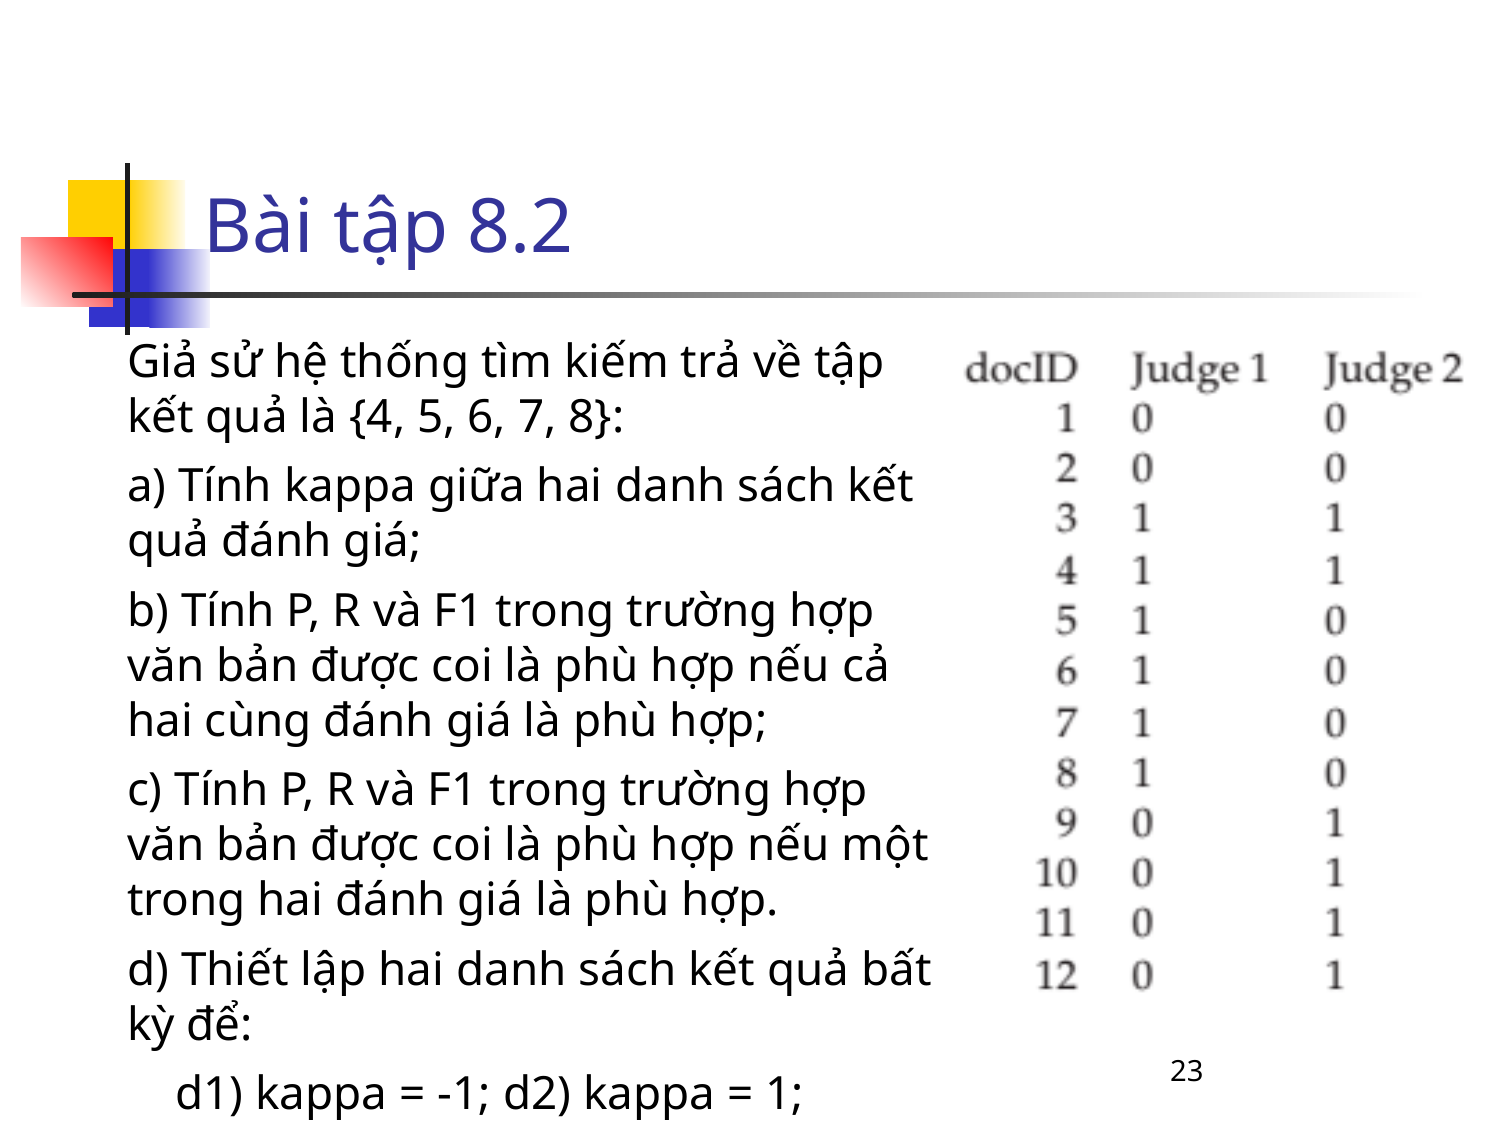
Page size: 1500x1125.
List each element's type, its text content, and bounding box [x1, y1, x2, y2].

text_box 23 [1155, 1024, 1468, 1100]
text_box Giả sử hệ thống tìm kiếm trả về tập kết quả là {4, 5, 6, 7, 8}: a) Tính kappa giữa hai danh sách kết quả đánh giá; b) Tính P, R và F1 trong trường hợp văn bản được coi là phù hợp nếu cả hai cùng đánh giá là phù hợp; c) Tính P, R và F1 trong trường hợp văn bản được coi là phù hợp nếu một trong hai đánh giá là phù hợp. d) Thiết lập hai danh sách kết quả bất kỳ để: d1) kappa = -1; d2) kappa = 1; [112, 323, 951, 1118]
picture [943, 331, 1483, 1012]
title Bài tập 8.2 [188, 35, 1468, 275]
